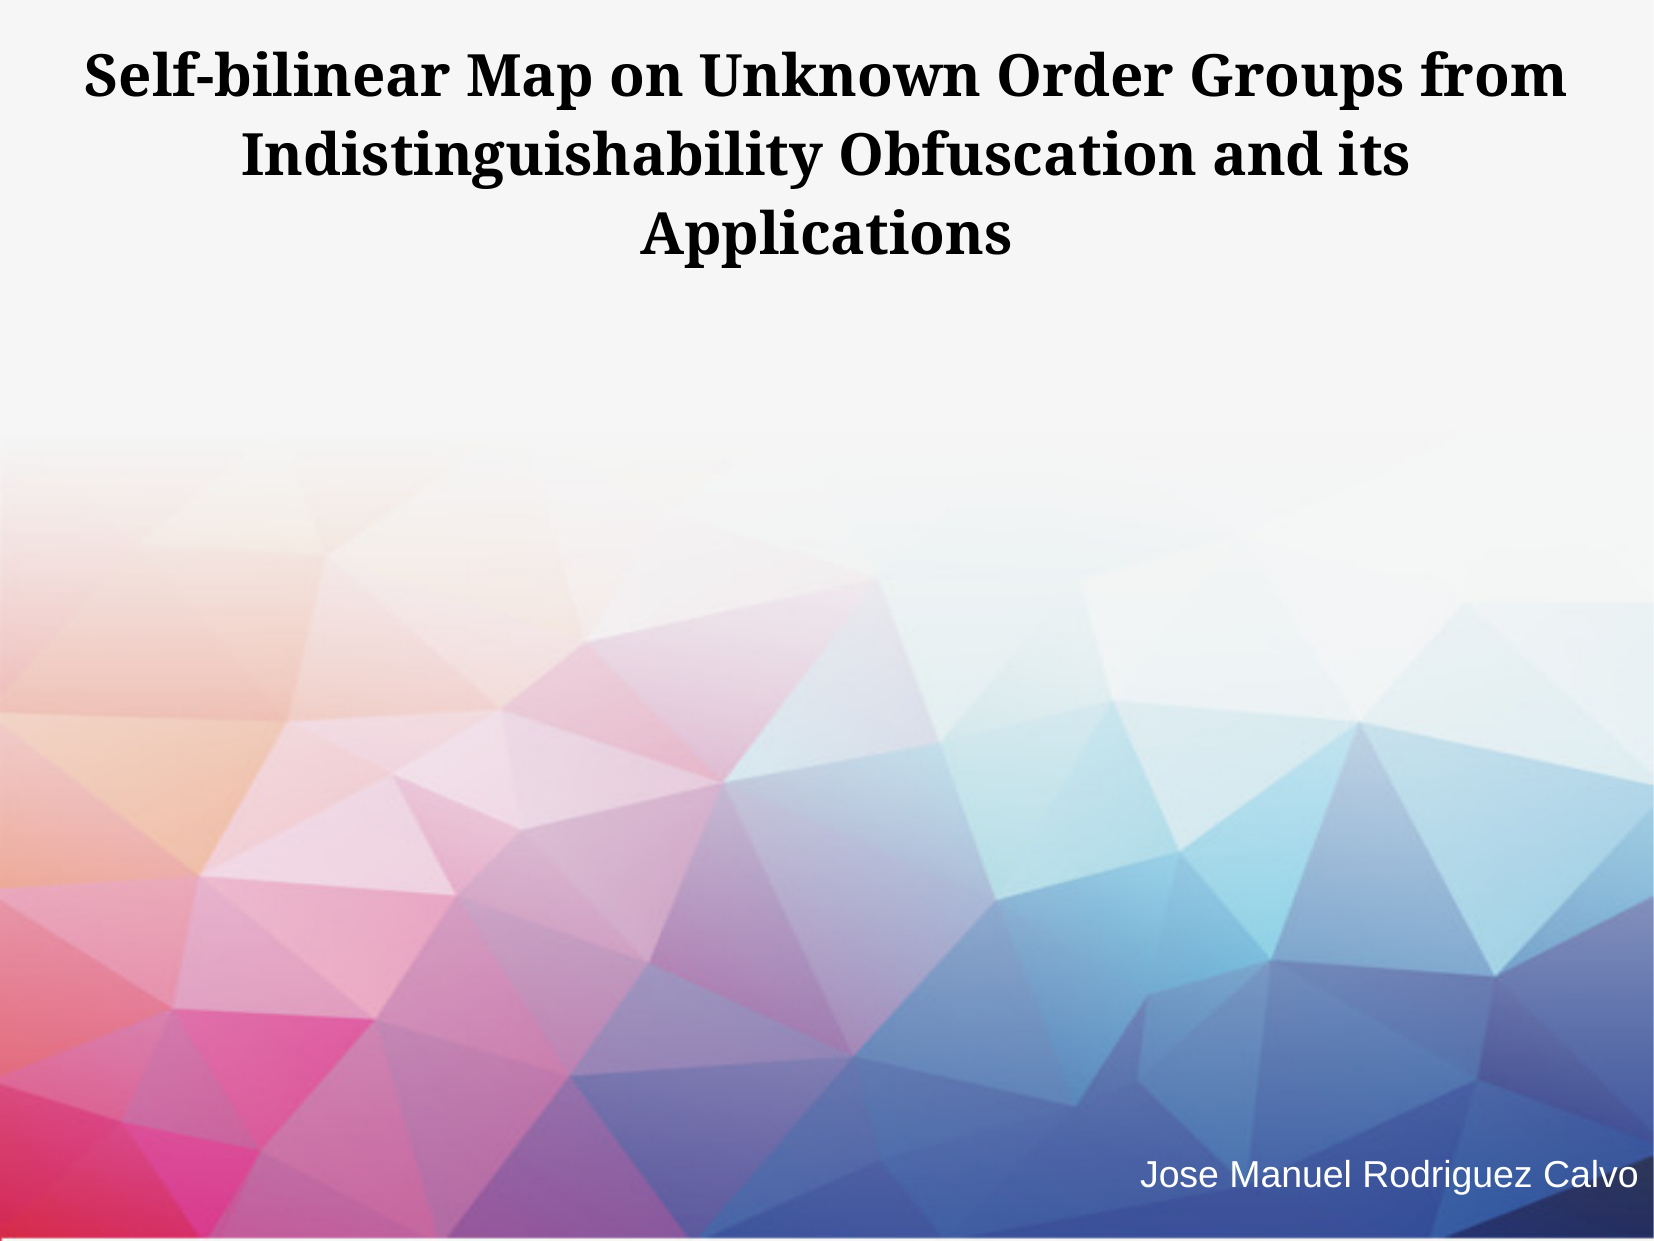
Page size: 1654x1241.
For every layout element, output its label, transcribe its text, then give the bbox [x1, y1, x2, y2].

title Self-bilinear Map on Unknown Order Groups from Indistinguishability Obfuscation and its Applications [82, 49, 1571, 257]
text_box Jose Manuel Rodriguez Calvo [1027, 1145, 1654, 1217]
picture [0, 0, 1654, 1241]
